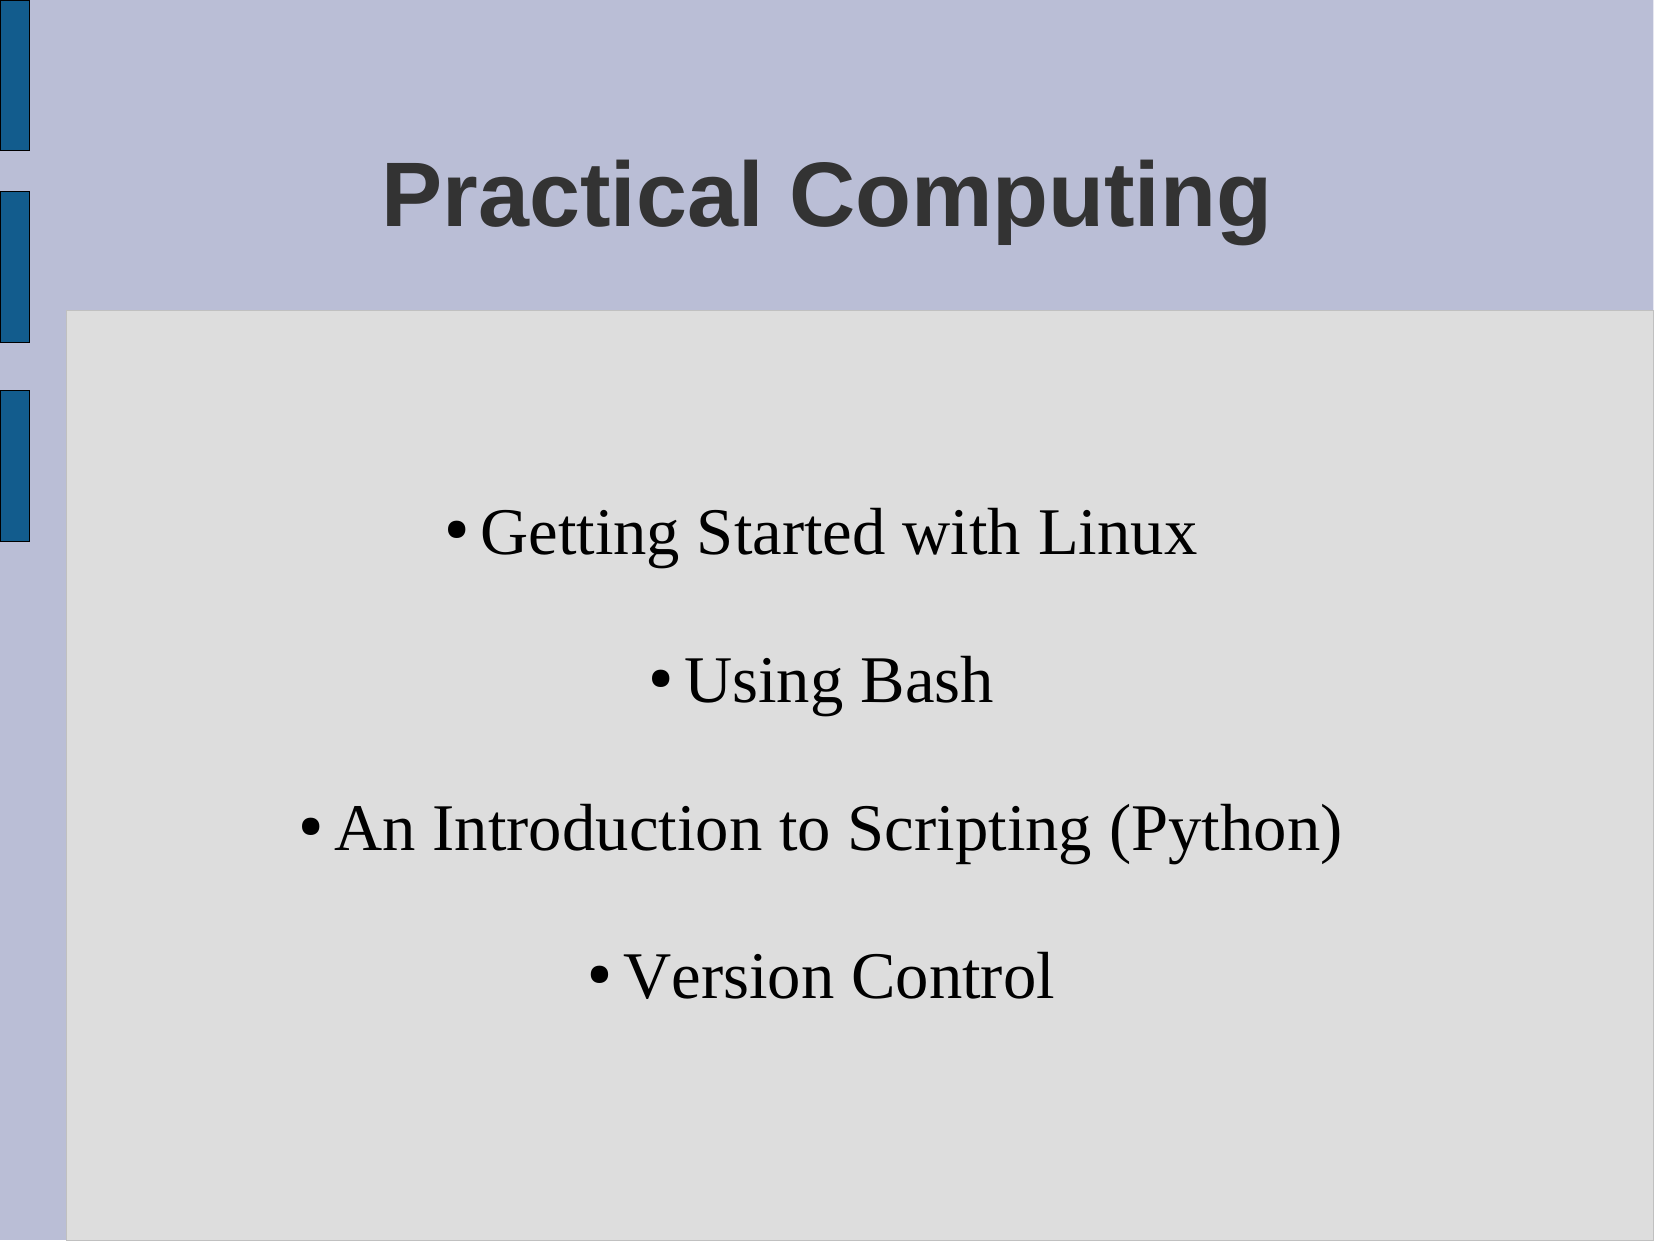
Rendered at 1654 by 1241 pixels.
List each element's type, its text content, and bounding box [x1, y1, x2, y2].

subtitle Getting Started with Linux Using Bash An Introduction to Scripting (Python) Version Control [121, 352, 1534, 1156]
title Practical Computing [121, 98, 1534, 291]
